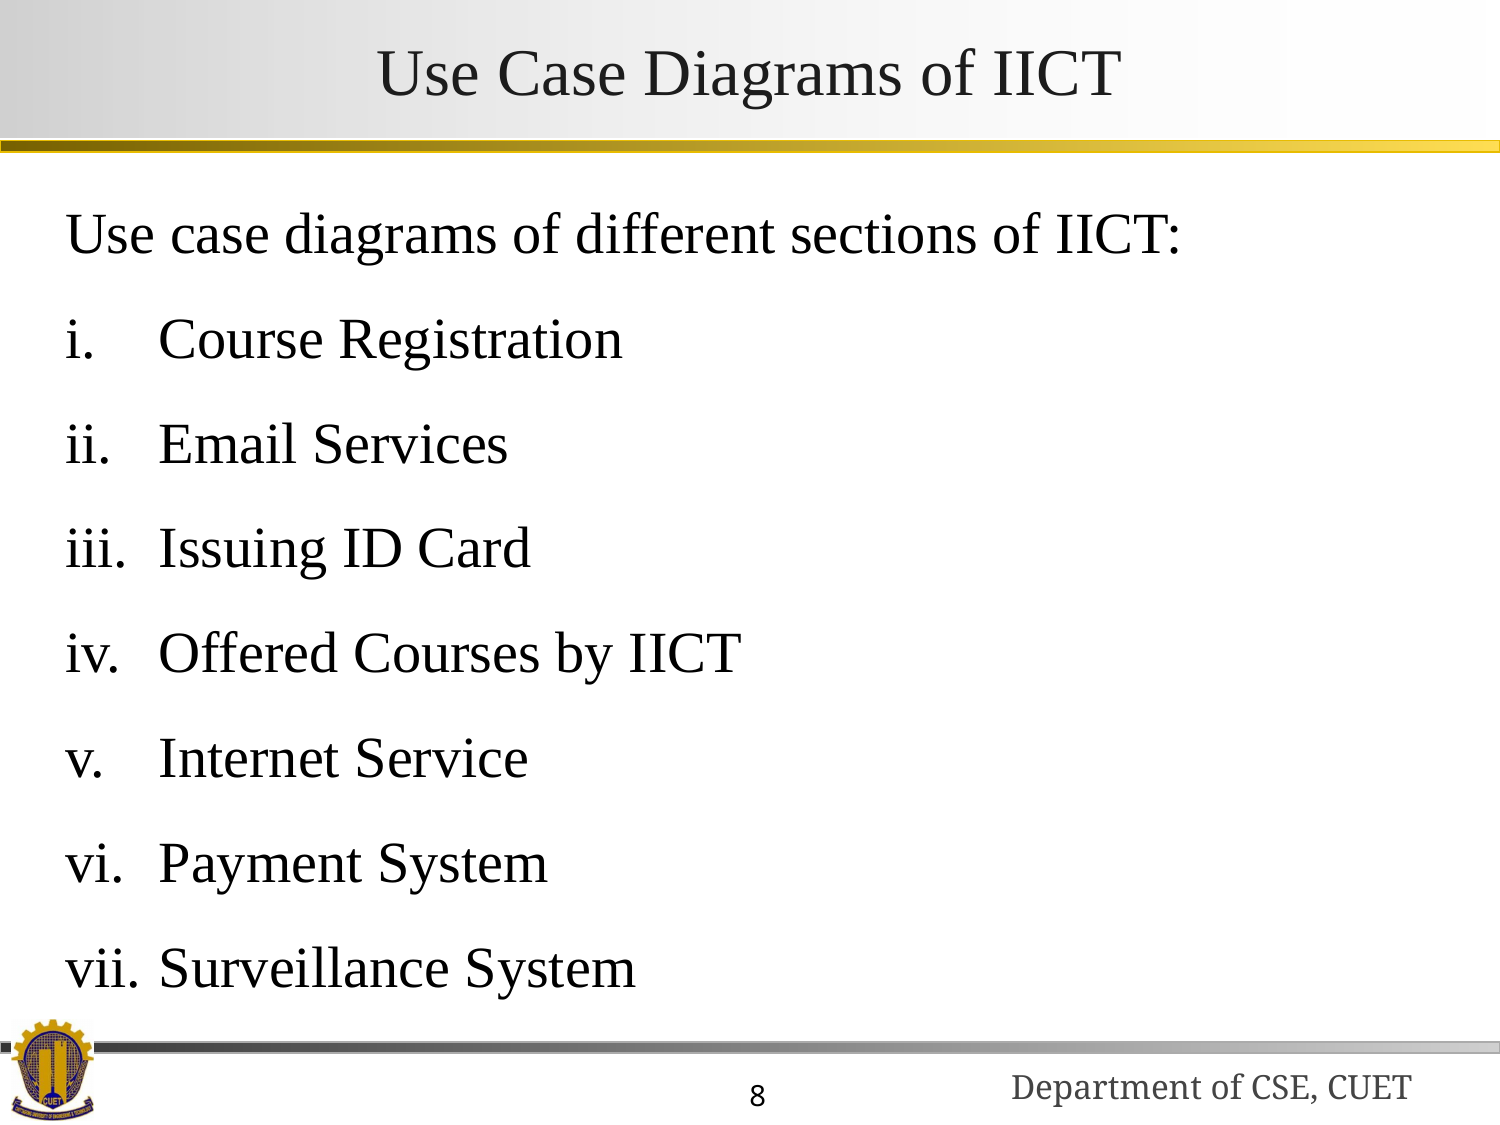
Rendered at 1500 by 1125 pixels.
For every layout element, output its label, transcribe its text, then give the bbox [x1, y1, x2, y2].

picture [11, 1019, 94, 1121]
list Use case diagrams of different sections of IICT: Course Registration Email Services Issuing ID Card Offered Courses by IICT Internet Service Payment System Surveillance System [23, 152, 1442, 1050]
title Use Case Diagrams of IICT [0, 0, 1500, 138]
